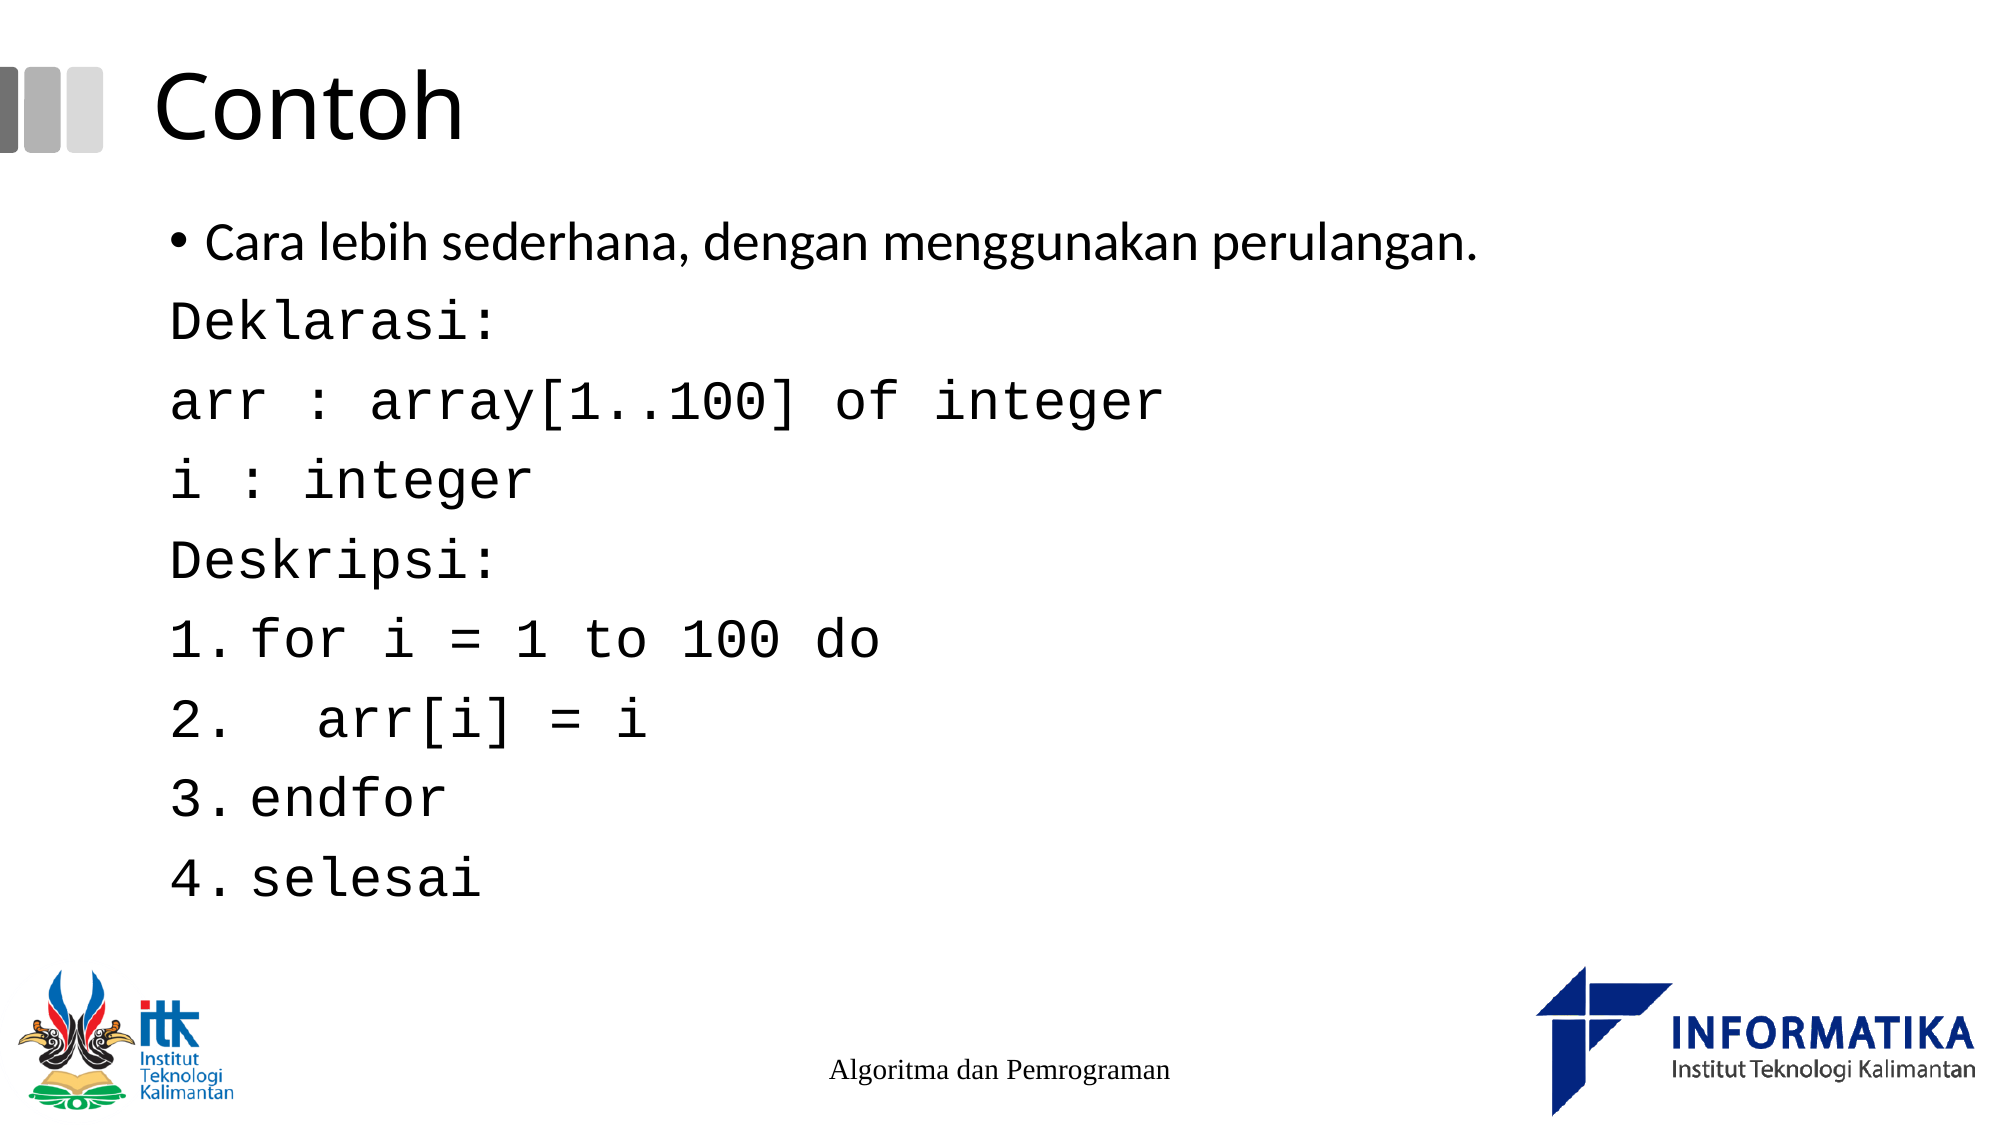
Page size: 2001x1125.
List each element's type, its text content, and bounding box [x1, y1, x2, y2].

list Cara lebih sederhana, dengan menggunakan perulangan. Deklarasi: arr : array[1..100] of integer i : integer Deskripsi: for i = 1 to 100 do arr[i] = i endfor selesai [155, 205, 1880, 920]
picture [1534, 965, 1976, 1118]
title Contoh [137, 1, 1863, 219]
picture [0, 935, 252, 1125]
